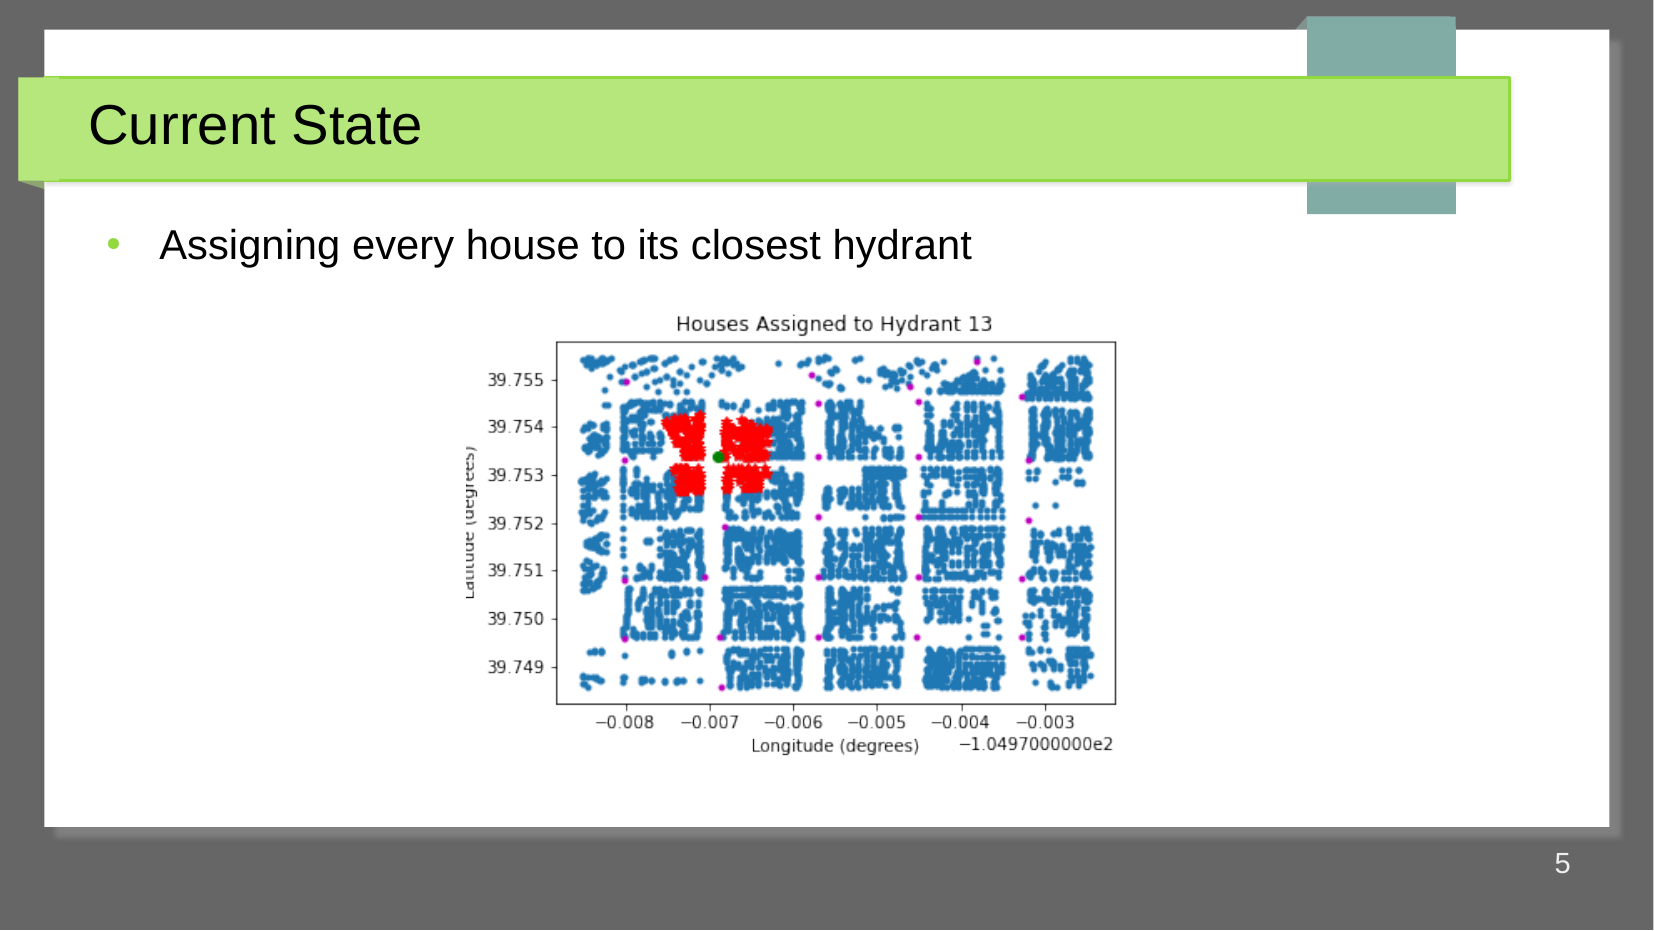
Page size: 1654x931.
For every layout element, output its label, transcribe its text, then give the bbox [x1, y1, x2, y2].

title Current State [88, 73, 1506, 178]
list Assigning every house to its closest hydrant [88, 221, 1565, 813]
picture [466, 283, 1187, 764]
